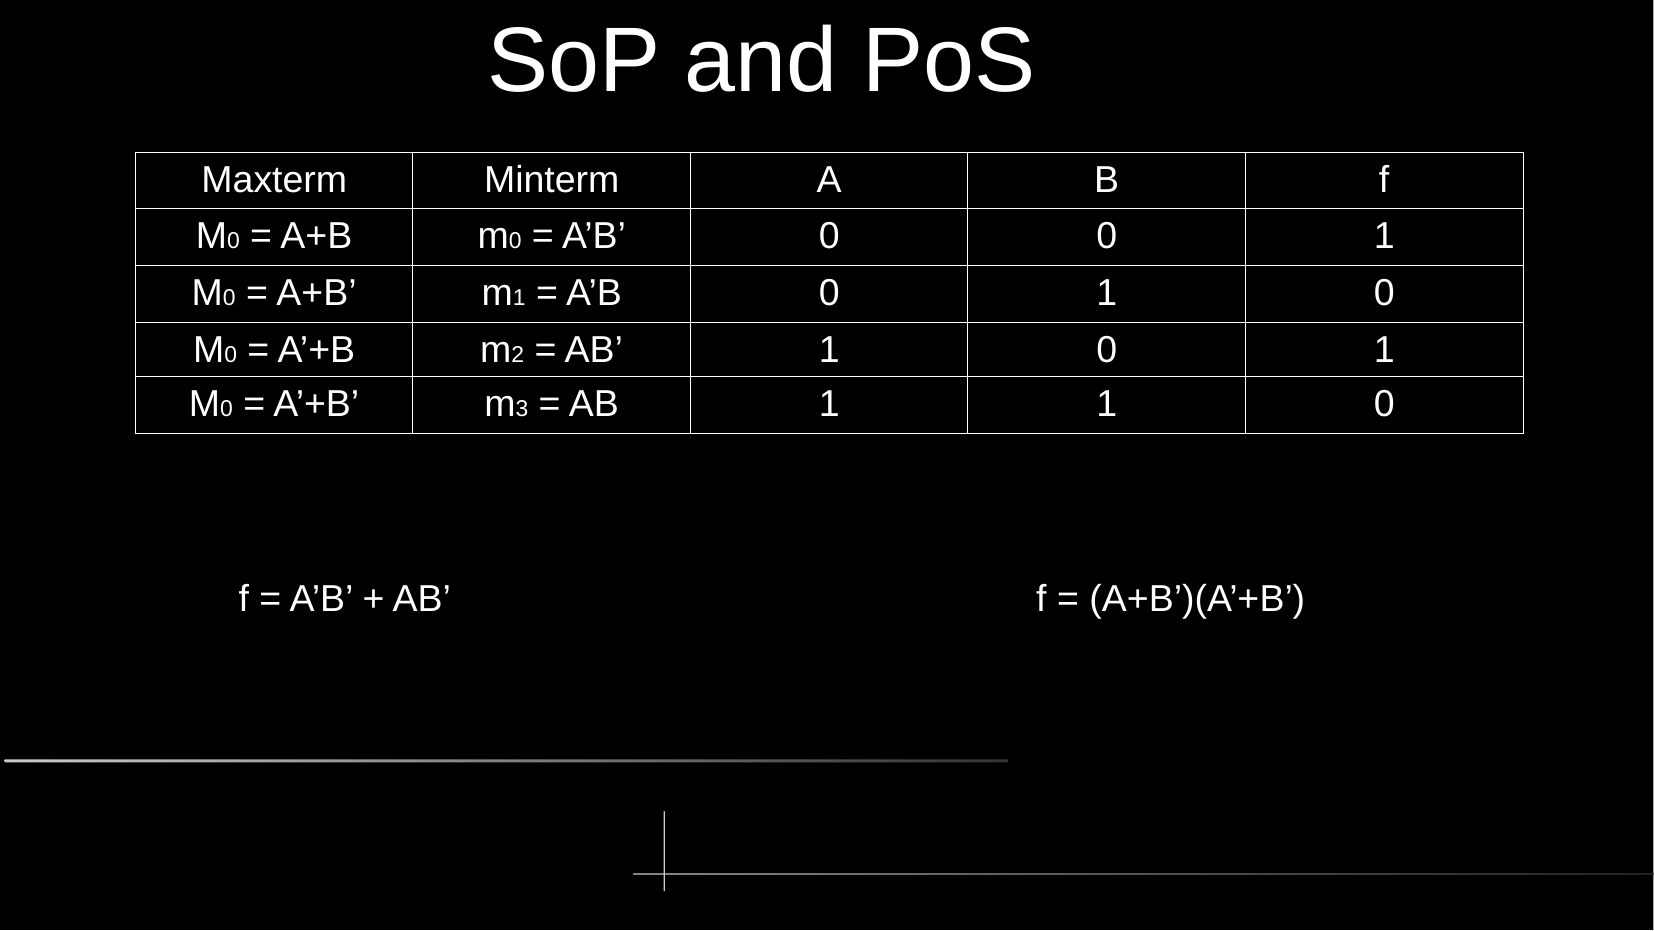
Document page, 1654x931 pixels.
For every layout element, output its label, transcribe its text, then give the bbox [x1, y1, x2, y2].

table_cell 0 [968, 323, 1245, 376]
table_cell M0 = A+B’ [136, 266, 412, 322]
table_cell M0 = A’+B’ [136, 377, 412, 433]
table_header Minterm [413, 153, 690, 208]
table_cell 0 [691, 266, 967, 322]
table_header B [968, 153, 1245, 208]
table_cell m0 = A’B’ [413, 209, 690, 265]
table_cell m3 = AB [413, 377, 690, 433]
table_cell 1 [691, 323, 967, 376]
table_header Maxterm [136, 153, 412, 208]
table_cell m2 = AB’ [413, 323, 690, 376]
table_cell 0 [1246, 266, 1523, 322]
table_cell 1 [968, 377, 1245, 433]
table_cell 0 [691, 209, 967, 265]
table_cell 1 [1246, 323, 1523, 376]
table_cell m1 = A’B [413, 266, 690, 322]
table_header A [691, 153, 967, 208]
table_header f [1246, 153, 1523, 208]
text_box f = A’B’ + AB’ [223, 570, 467, 628]
table_cell 0 [1246, 377, 1523, 433]
table_cell M0 = A+B [136, 209, 412, 265]
table_cell 0 [968, 209, 1245, 265]
table_cell 1 [1246, 209, 1523, 265]
text_box f = (A+B’)(A’+B’) [1021, 570, 1321, 628]
table_cell 1 [691, 377, 967, 433]
title SoP and PoS [23, 5, 1501, 114]
table_cell 1 [968, 266, 1245, 322]
table_cell M0 = A’+B [136, 323, 412, 376]
